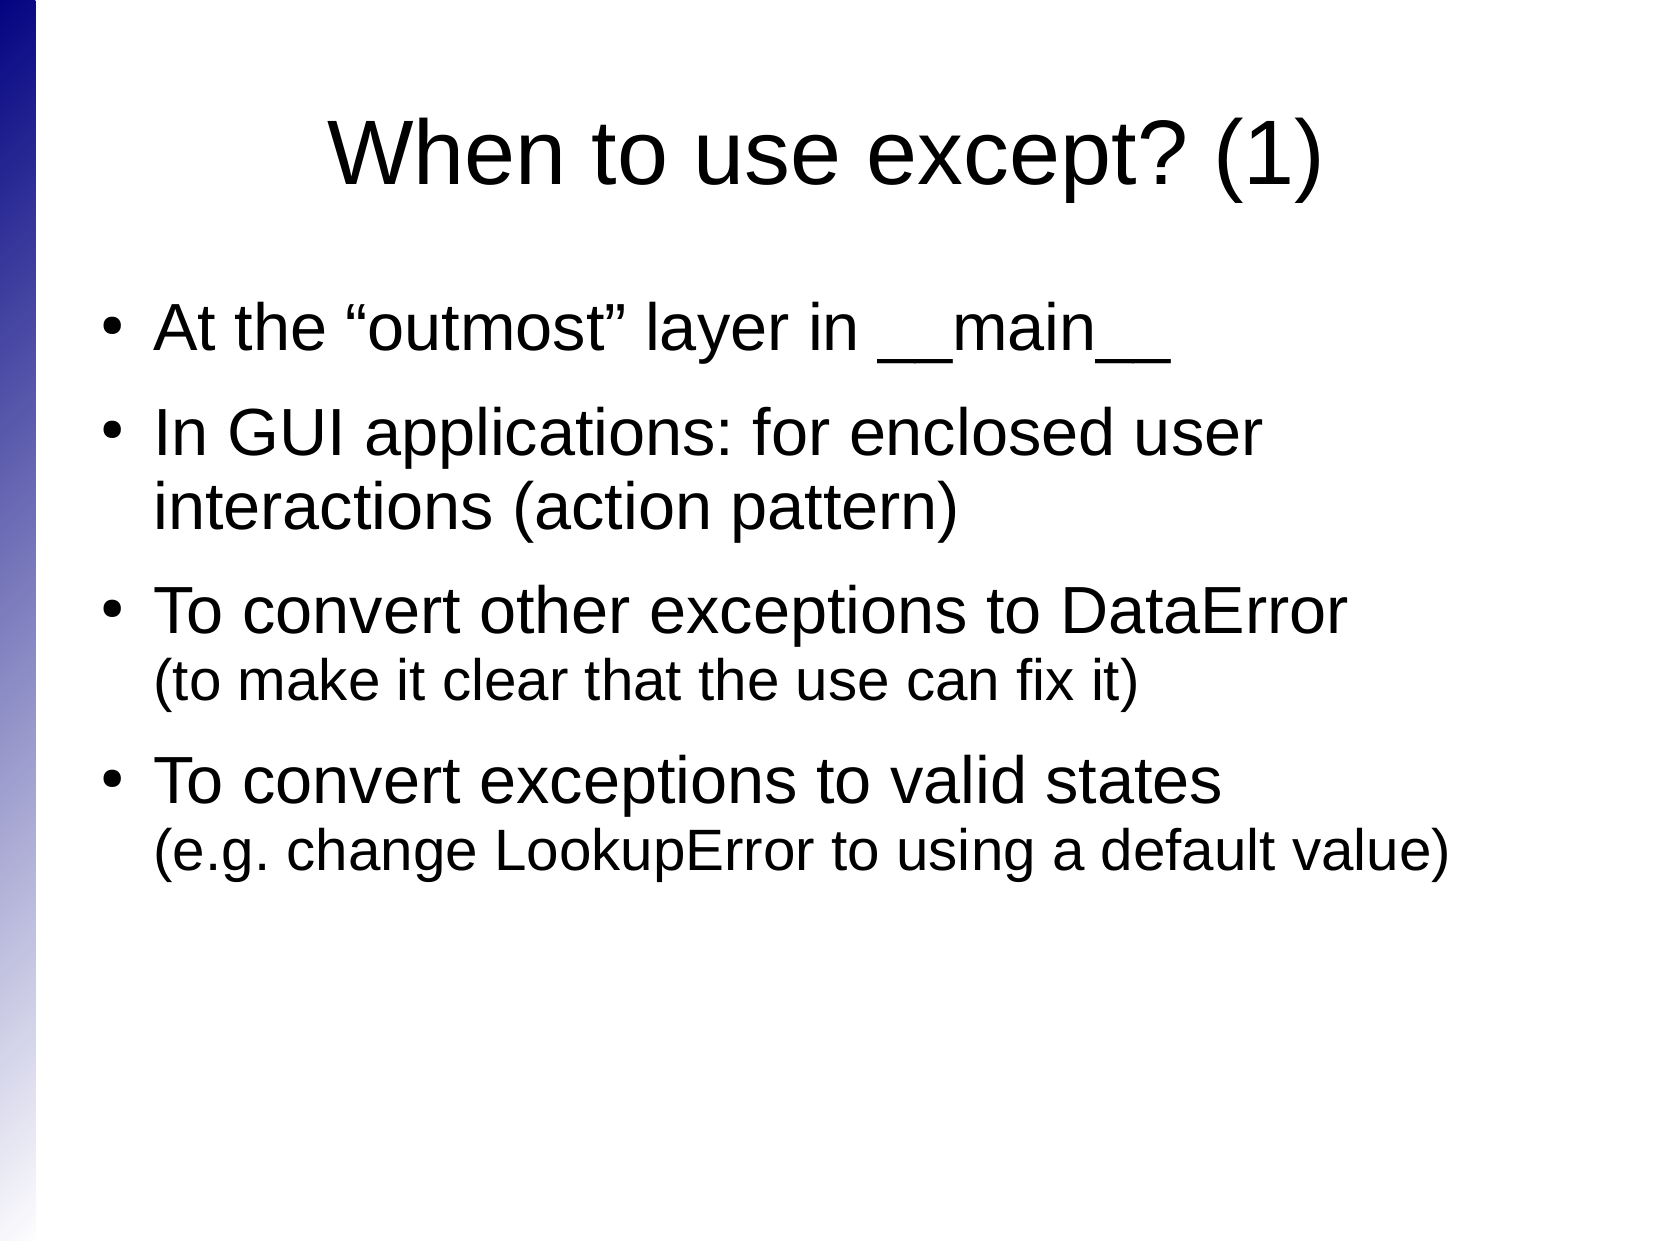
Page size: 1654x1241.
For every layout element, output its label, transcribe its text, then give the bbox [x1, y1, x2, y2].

list At the “outmost” layer in __main__ In GUI applications: for enclosed user interactions (action pattern) To convert other exceptions to DataError (to make it clear that the use can fix it) To convert exceptions to valid states (e.g. change LookupError to using a default value) [82, 290, 1571, 1109]
title When to use except? (1) [82, 49, 1571, 257]
